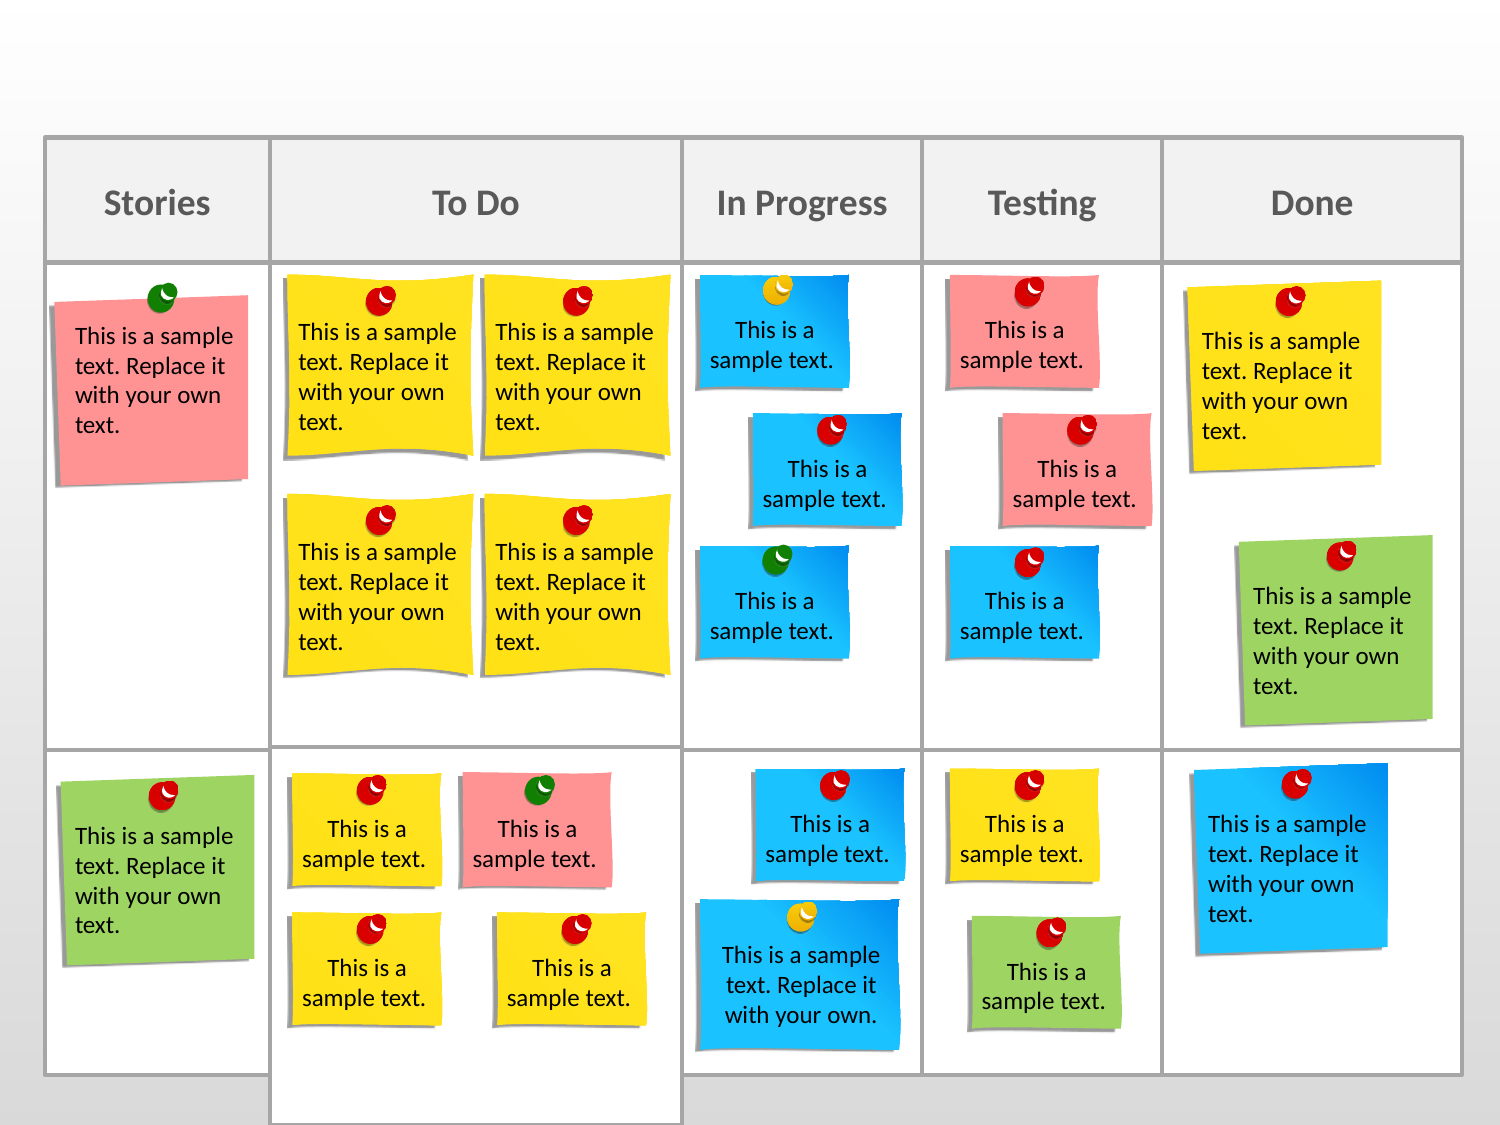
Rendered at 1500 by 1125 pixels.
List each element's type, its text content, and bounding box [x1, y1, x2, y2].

text_box Done [1162, 137, 1463, 263]
text_box To Do [270, 137, 682, 263]
text_box This is a sample text. [954, 314, 1096, 374]
text_box This is a sample text. [704, 314, 846, 374]
text_box This is a sample text. [462, 812, 613, 873]
text_box This is a sample text. [297, 951, 438, 1012]
text_box This is a sample text. [954, 584, 1096, 645]
text_box This is a sample text. [976, 954, 1117, 1015]
text_box This is a sample text. [954, 807, 1096, 868]
text_box This is a sample text. Replace it with your own text. [75, 319, 243, 440]
text_box This is a sample text. [760, 807, 901, 868]
text_box This is a sample text. [704, 584, 846, 645]
text_box This is a sample text. Replace it with your own text. [495, 535, 661, 655]
text_box This is a sample text. [1007, 452, 1148, 513]
text_box This is a sample text. Replace it with your own. [704, 938, 898, 1059]
text_box Testing [922, 137, 1162, 263]
text_box This is a sample text. [757, 452, 898, 513]
text_box This is a sample text. Replace it with your own text. [1253, 579, 1421, 700]
text_box Stories [44, 137, 270, 263]
text_box This is a sample text. Replace it with your own text. [298, 535, 464, 655]
text_box This is a sample text. Replace it with your own text. [1208, 807, 1376, 928]
text_box This is a sample text. [297, 812, 438, 873]
text_box This is a sample text. Replace it with your own text. [75, 819, 243, 940]
text_box [44, 263, 1463, 1125]
text_box In Progress [682, 137, 922, 263]
text_box This is a sample text. Replace it with your own text. [1201, 324, 1370, 445]
text_box This is a sample text. Replace it with your own text. [495, 315, 661, 436]
text_box This is a sample text. [501, 951, 643, 1012]
text_box This is a sample text. Replace it with your own text. [298, 315, 464, 436]
